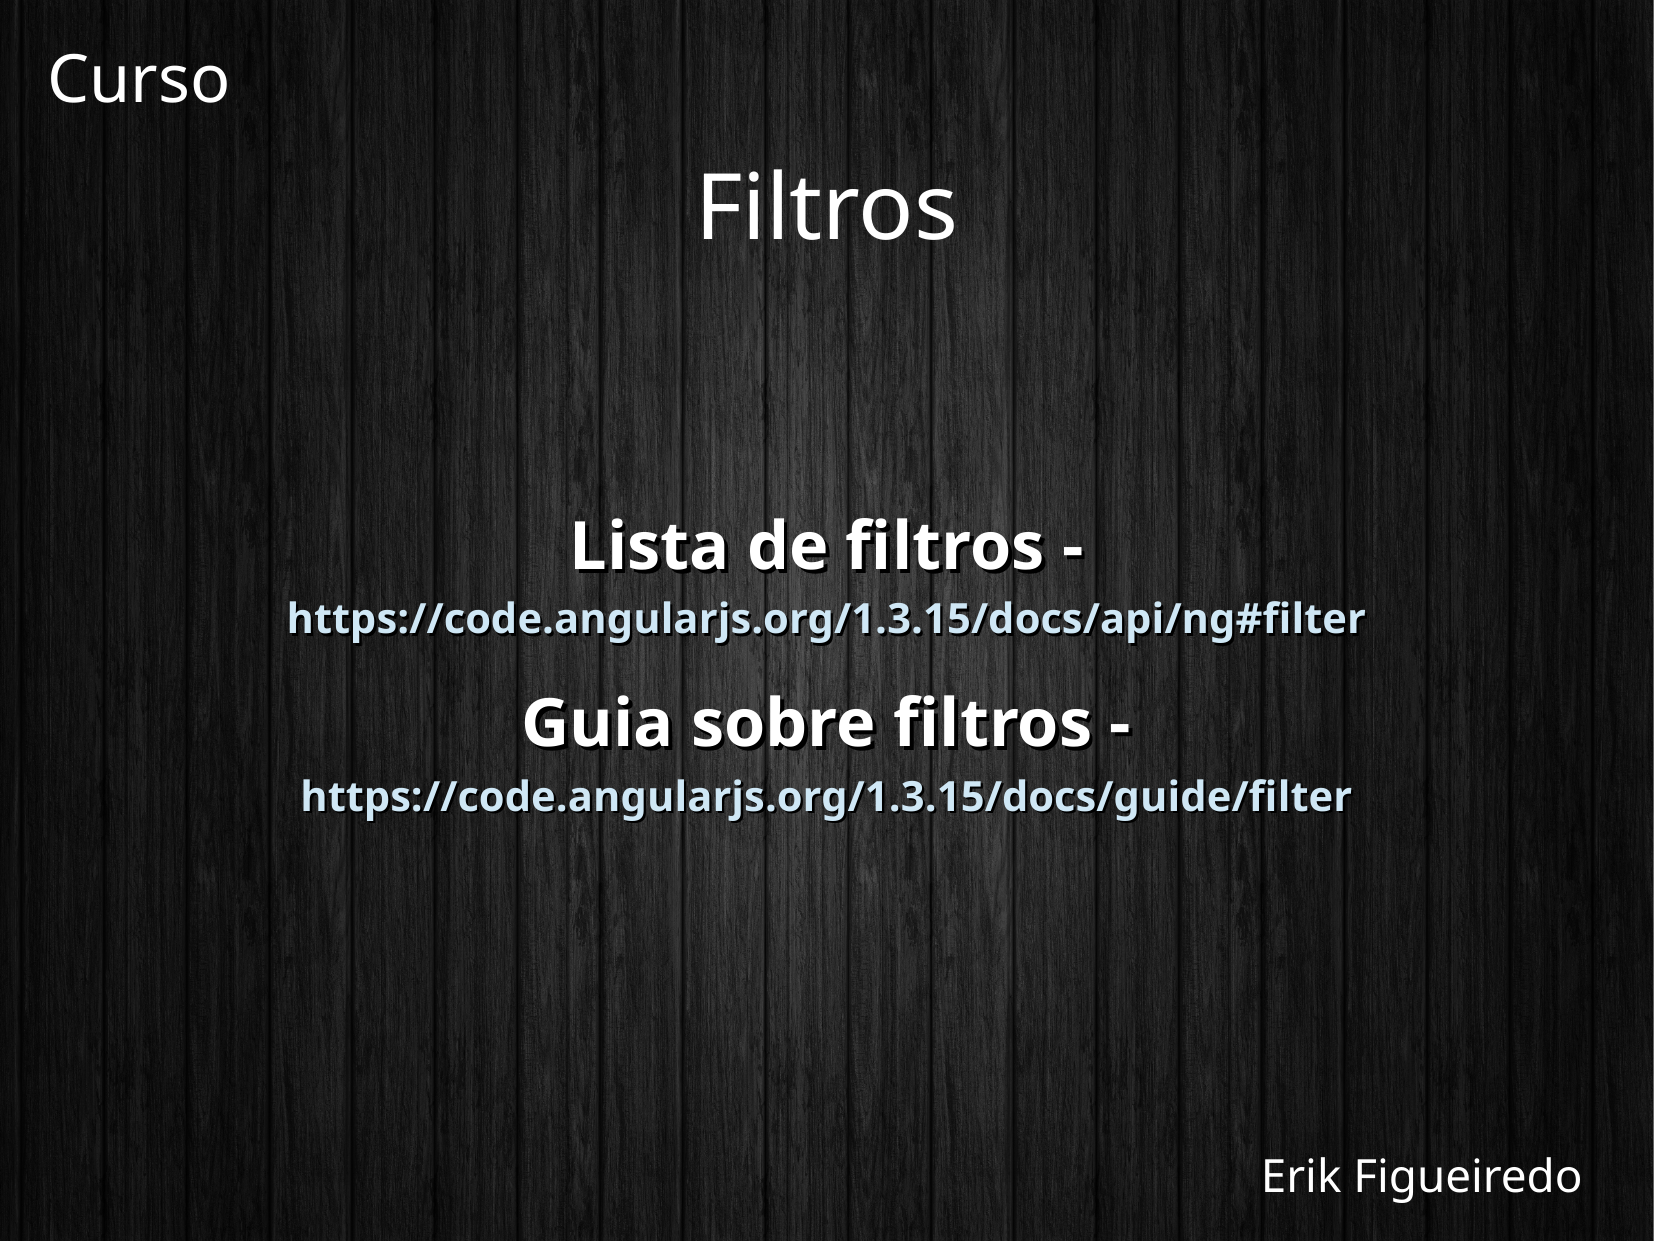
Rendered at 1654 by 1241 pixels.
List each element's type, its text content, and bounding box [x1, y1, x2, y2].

text_box Curso [47, 35, 1087, 119]
text_box Erik Figueiredo [768, 1133, 1595, 1217]
title Filtros [82, 129, 1571, 278]
list Lista de filtros - https://code.angularjs.org/1.3.15/docs/api/ng#filter Guia sobre filtros - https://code.angularjs.org/1.3.15/docs/guide/filter [82, 311, 1571, 1131]
picture [0, 0, 1654, 1241]
